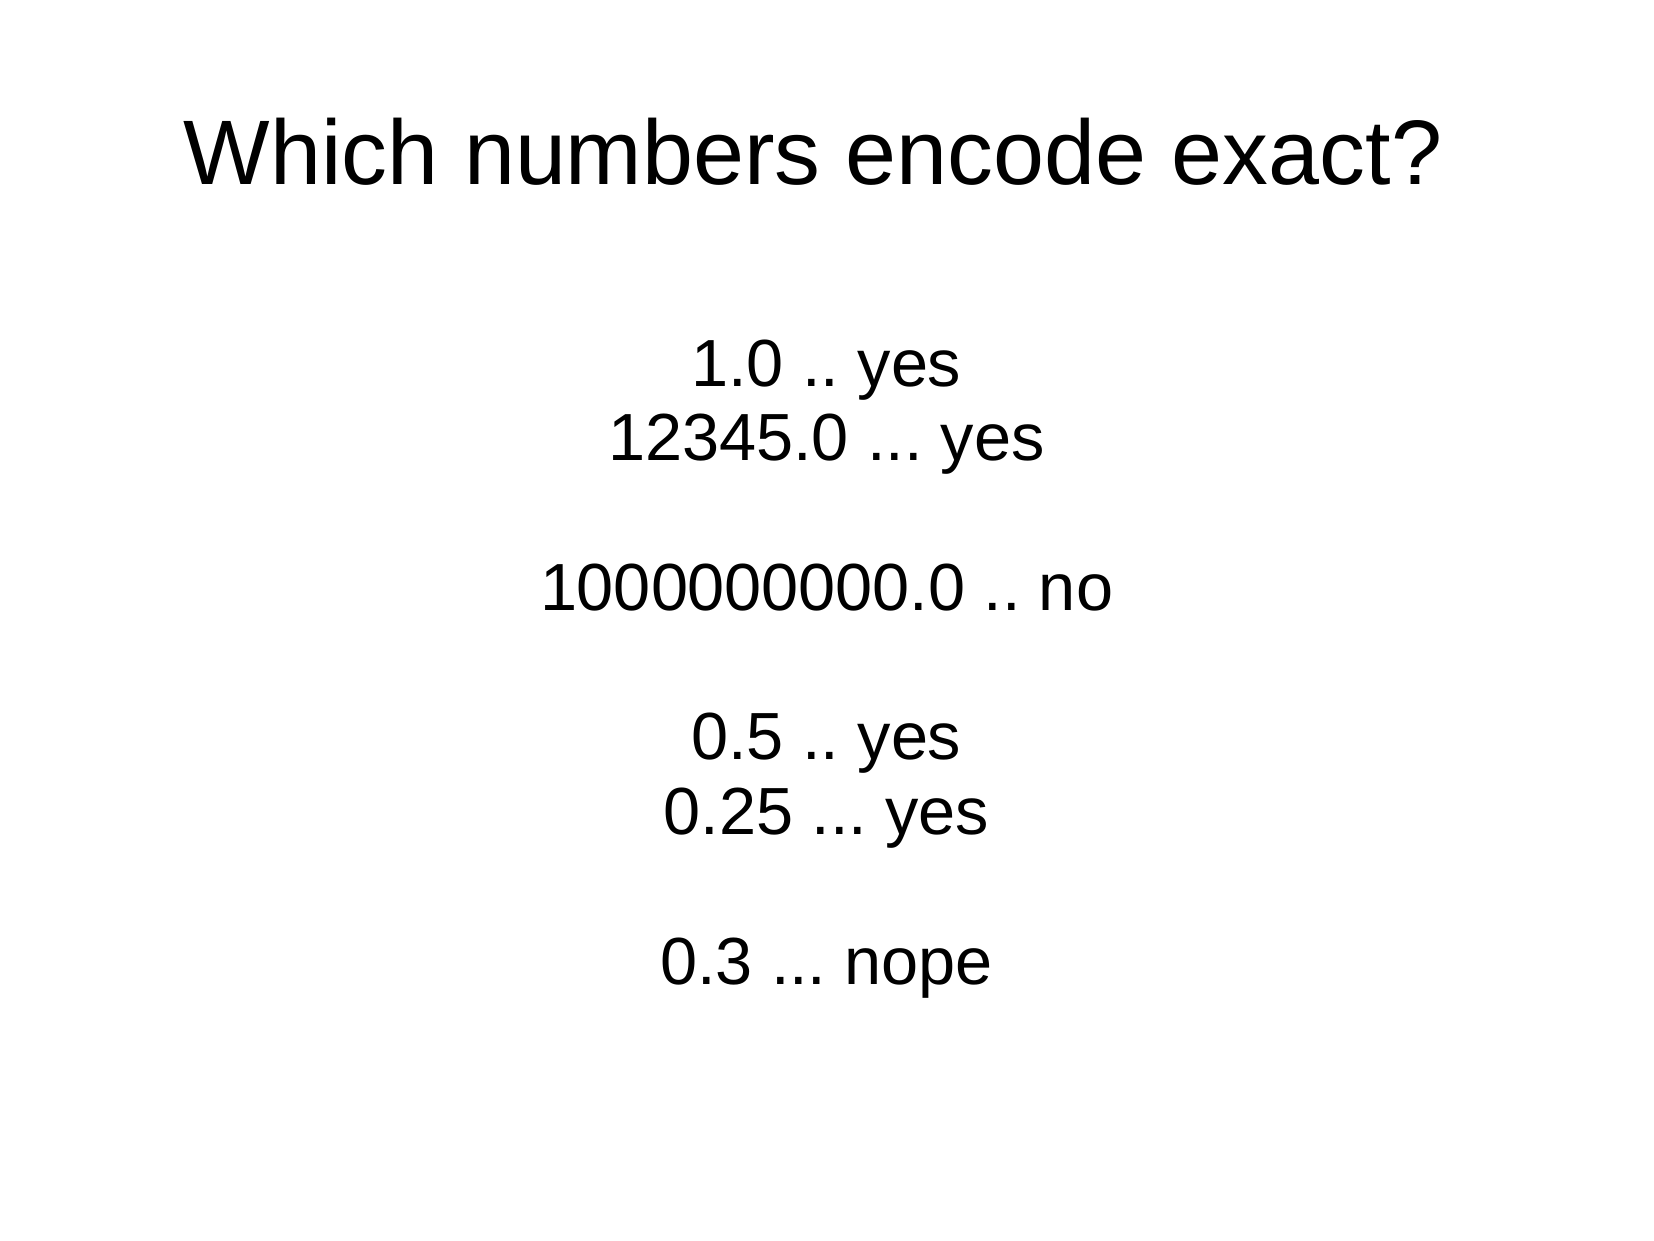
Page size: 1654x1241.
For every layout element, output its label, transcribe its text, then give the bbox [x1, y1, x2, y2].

subtitle 1.0 .. yes 12345.0 ... yes 1000000000.0 .. no 0.5 .. yes 0.25 ... yes 0.3 ... nope [82, 290, 1571, 1109]
title Which numbers encode exact? [82, 49, 1571, 257]
